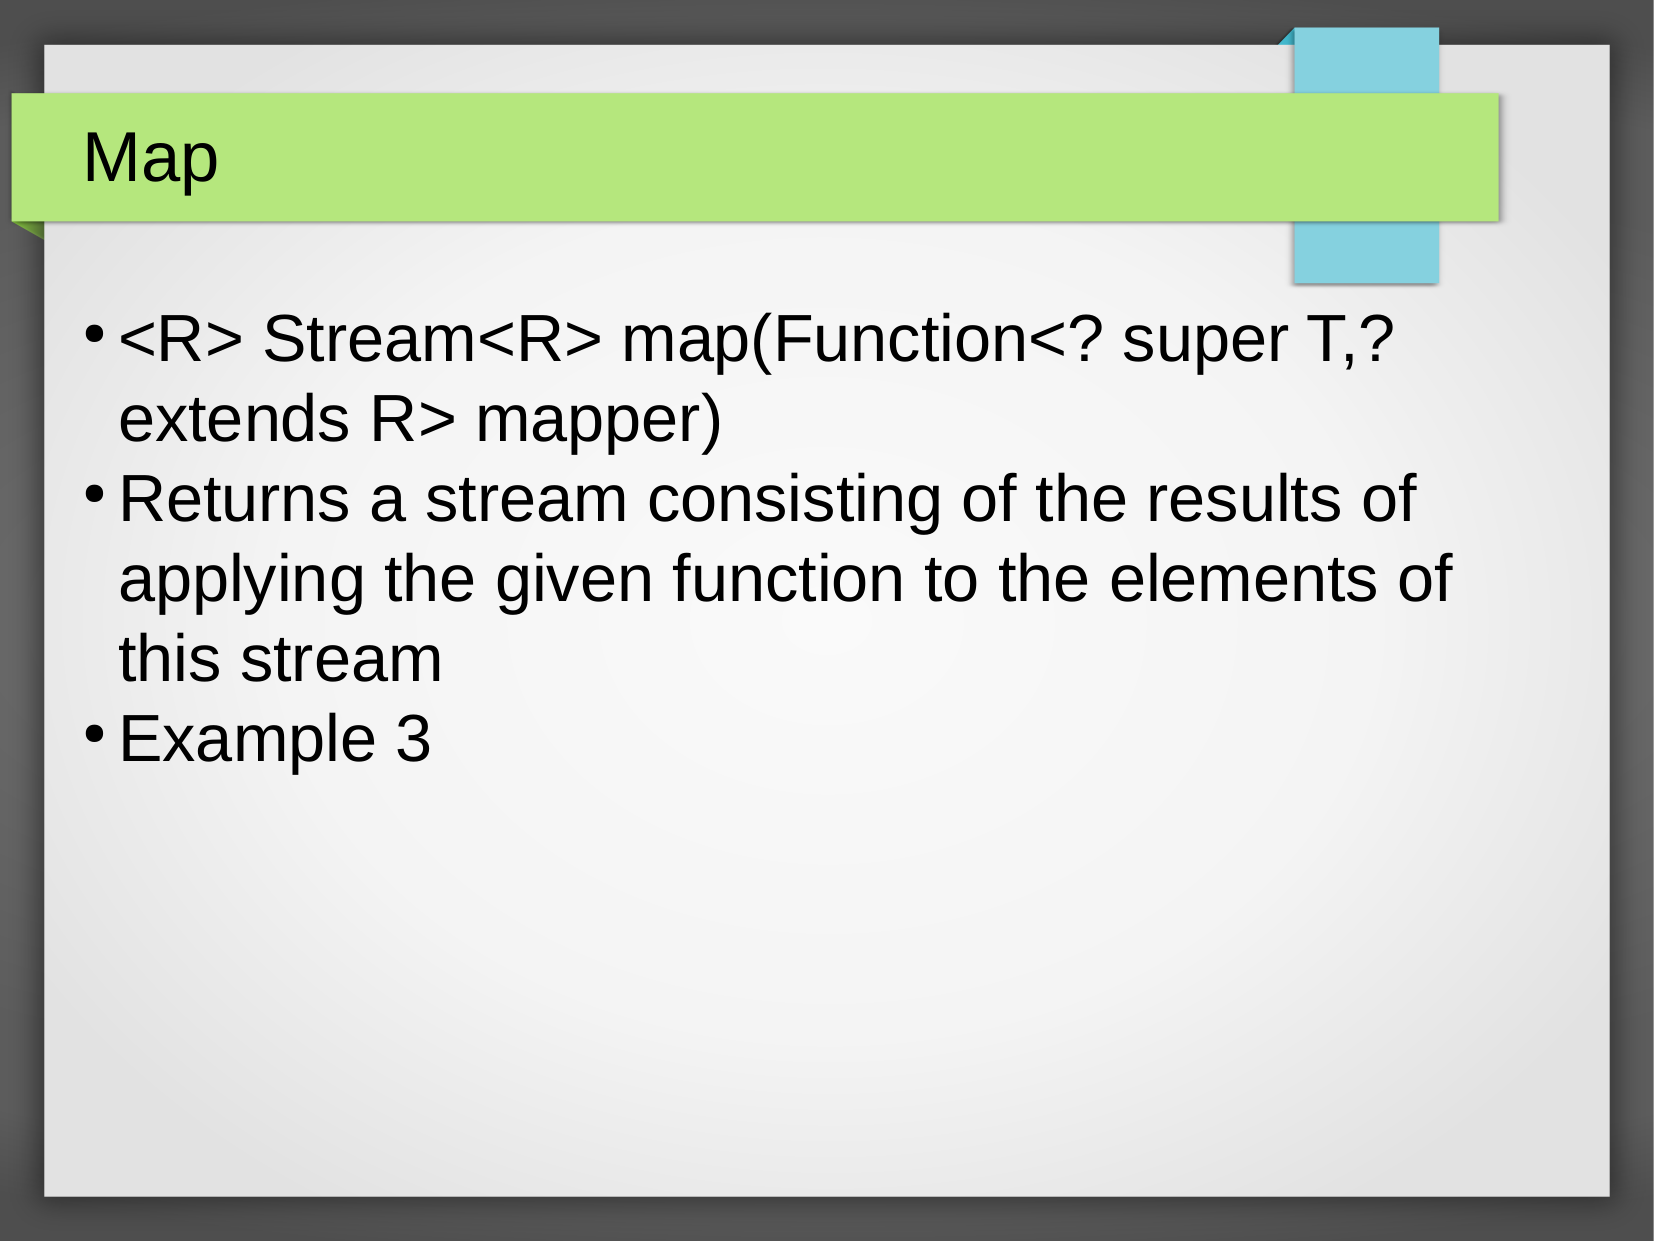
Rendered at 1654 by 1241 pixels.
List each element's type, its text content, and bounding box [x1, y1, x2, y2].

text_box <R> Stream<R> map(Function<? super T,? extends R> mapper) Returns a stream consisting of the results of applying the given function to the elements of this stream Example 3 [82, 295, 1571, 1015]
text_box Map [82, 94, 1264, 213]
picture [0, 0, 1654, 1241]
